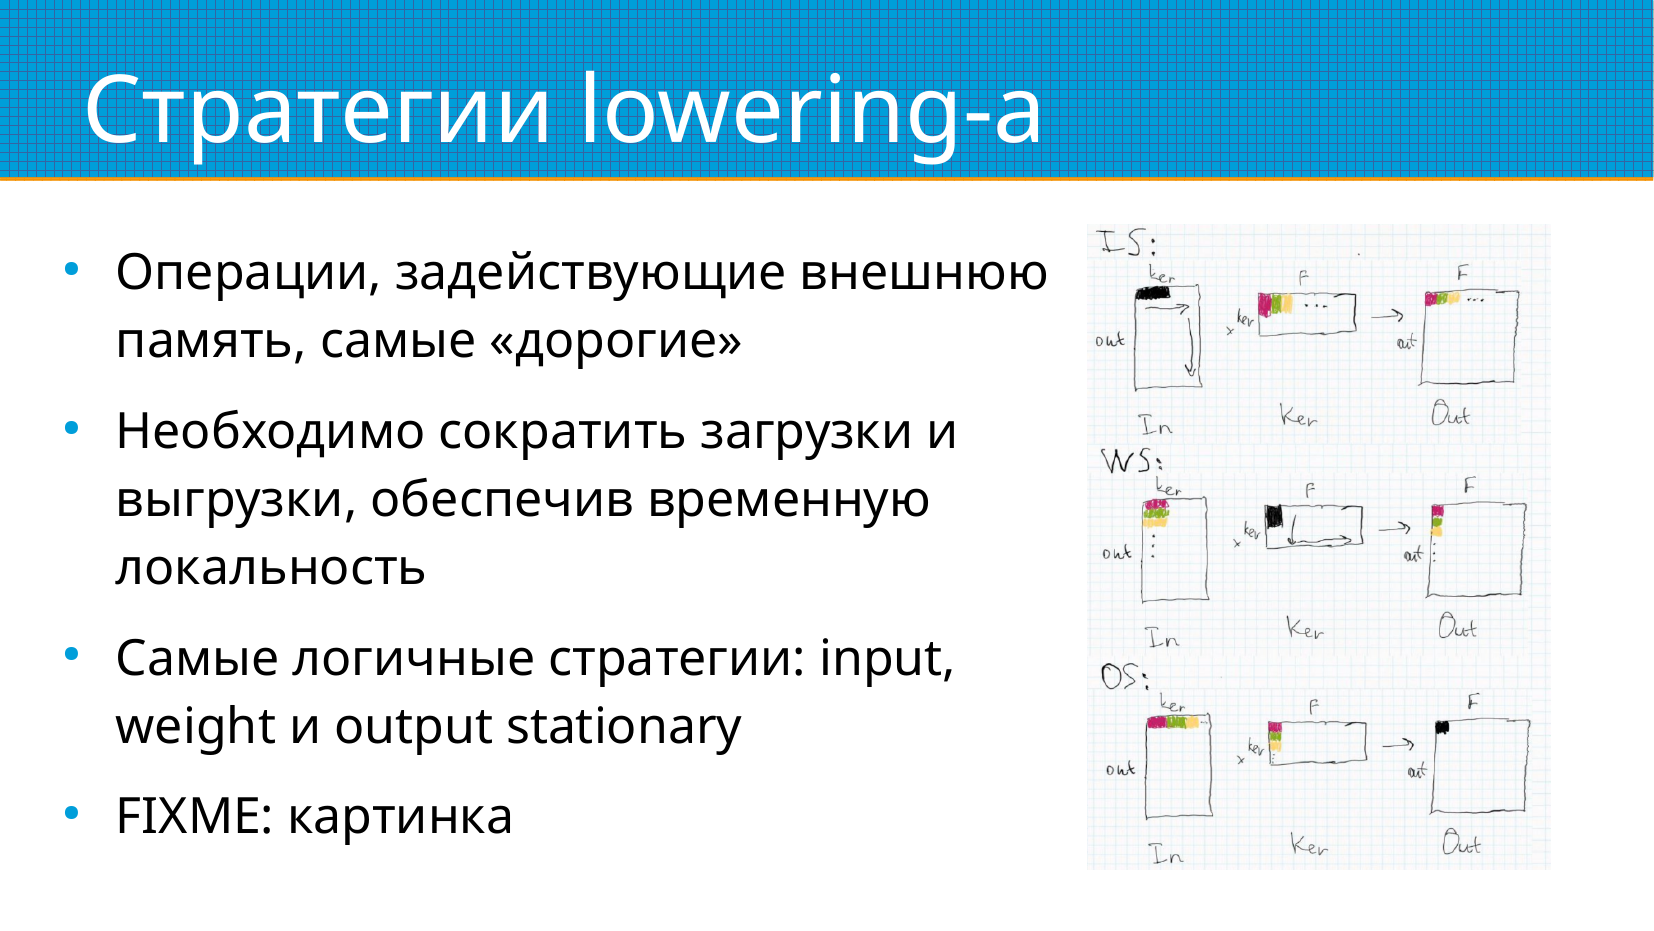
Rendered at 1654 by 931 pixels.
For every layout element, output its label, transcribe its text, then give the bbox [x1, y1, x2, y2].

list Операции, задействующие внешнюю память, самые «дорогие» Необходимо сократить загрузки и выгрузки, обеспечив временную локальность Самые логичные стратегии: input, weight и output stationary FIXME: картинка [45, 236, 1087, 863]
title Стратегии lowering-а [82, 14, 1571, 171]
picture [1087, 224, 1551, 870]
